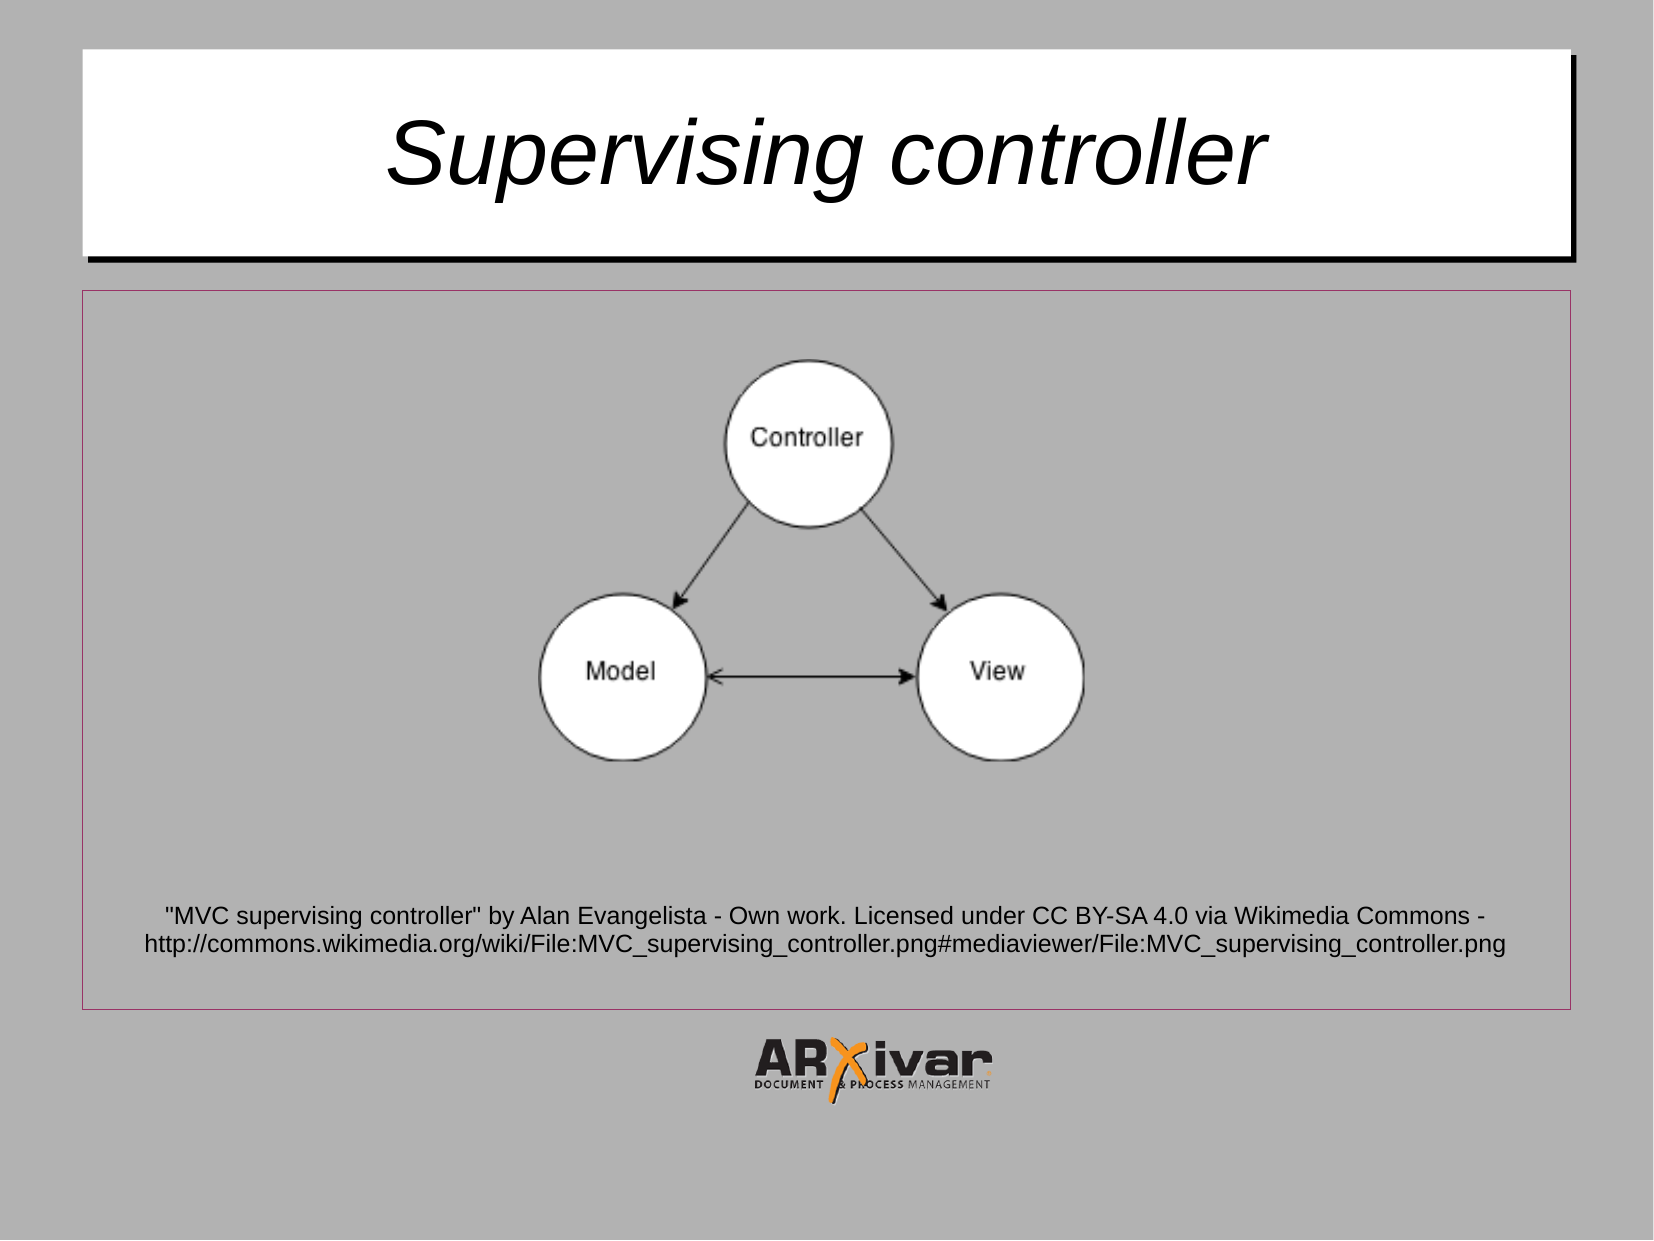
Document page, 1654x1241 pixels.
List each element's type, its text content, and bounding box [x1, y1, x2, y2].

picture [755, 1031, 993, 1111]
subtitle "MVC supervising controller" by Alan Evangelista - Own work. Licensed under CC BY-SA 4.0 via Wikimedia Commons - http://commons.wikimedia.org/wiki/File:MVC_supervising_controller.png#mediaviewer/File:MVC_supervising_controller.png [82, 290, 1571, 1010]
picture [538, 359, 1087, 768]
title Supervising controller [82, 49, 1571, 257]
